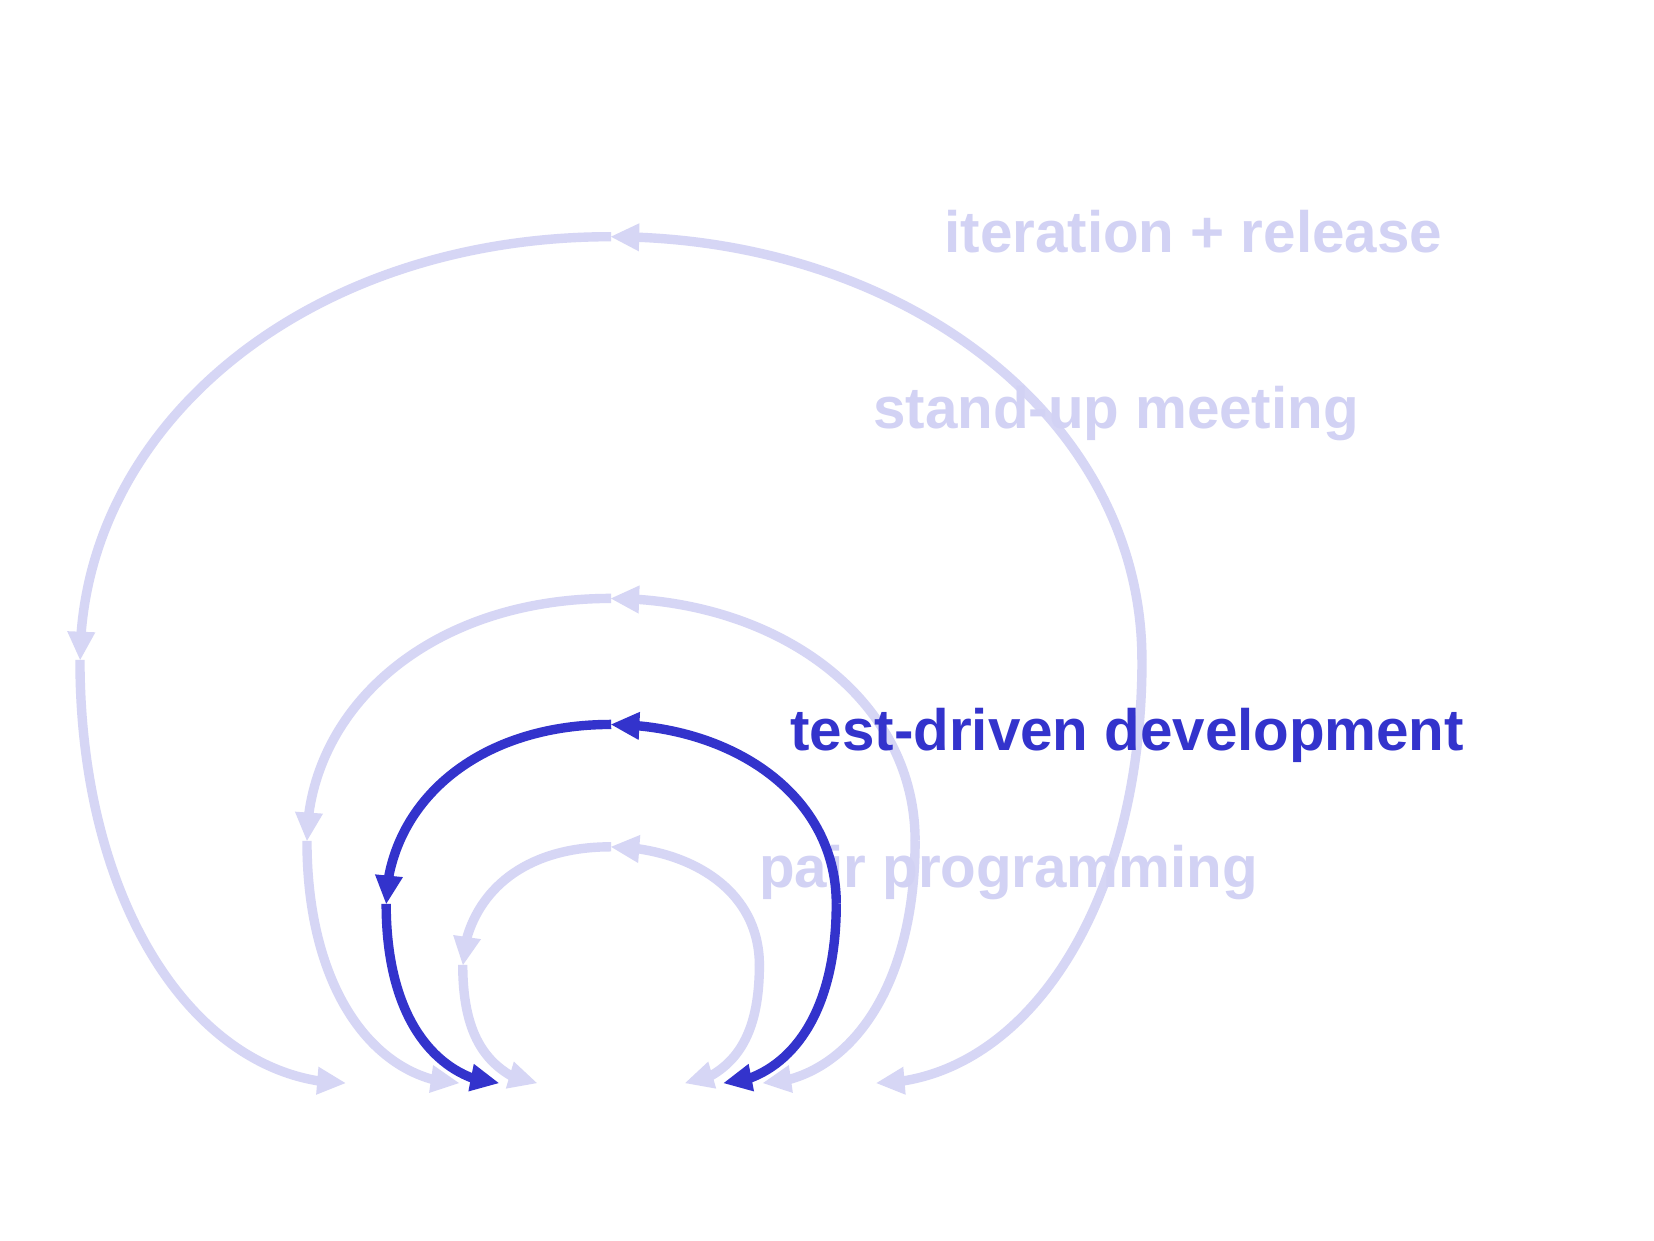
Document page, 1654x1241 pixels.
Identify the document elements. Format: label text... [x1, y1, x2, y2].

text_box pair programming [823, 827, 1273, 909]
text_box pair programming [744, 827, 831, 909]
text_box test-driven development [775, 690, 1480, 771]
text_box stand-up meeting [858, 368, 1374, 450]
text_box iteration + release [929, 193, 1458, 274]
